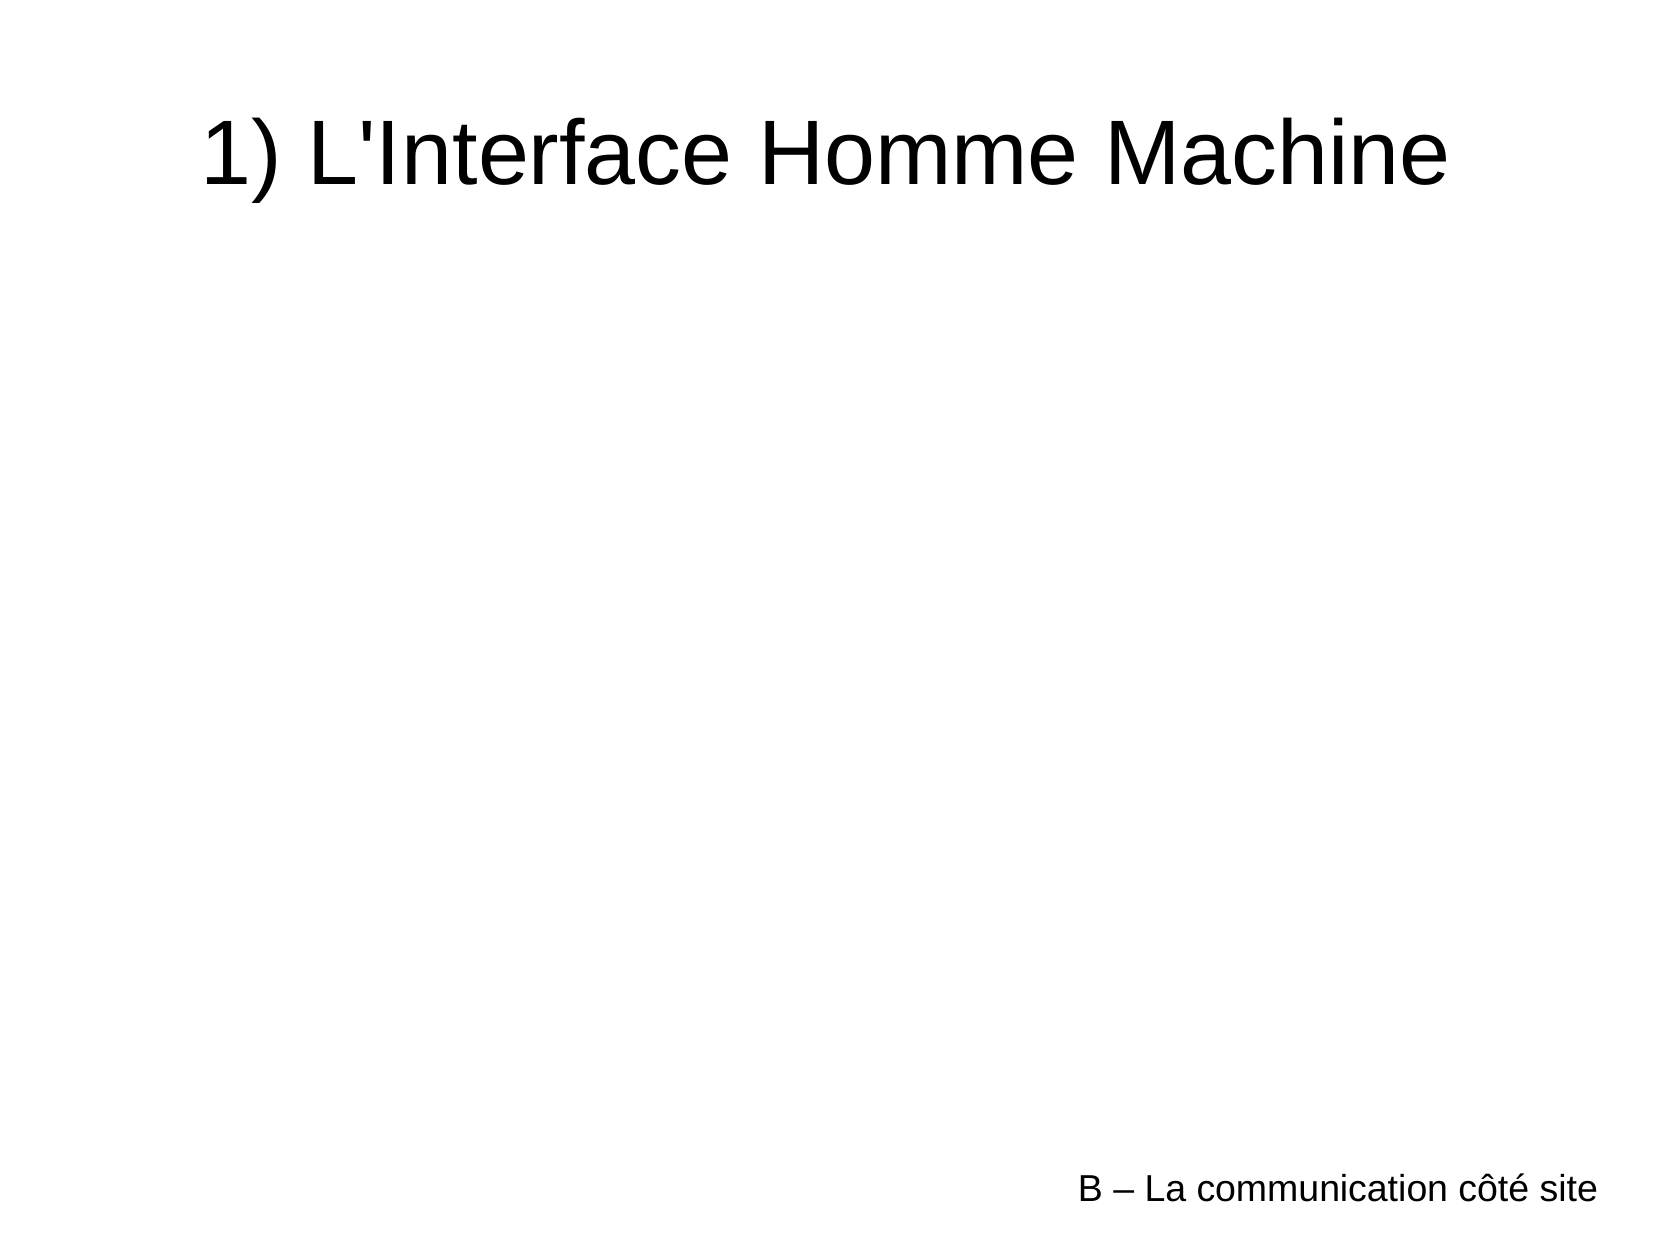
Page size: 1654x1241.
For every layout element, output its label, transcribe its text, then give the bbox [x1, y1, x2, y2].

title 1) L'Interface Homme Machine [82, 49, 1571, 257]
text_box B – La communication côté site [1063, 1159, 1614, 1217]
